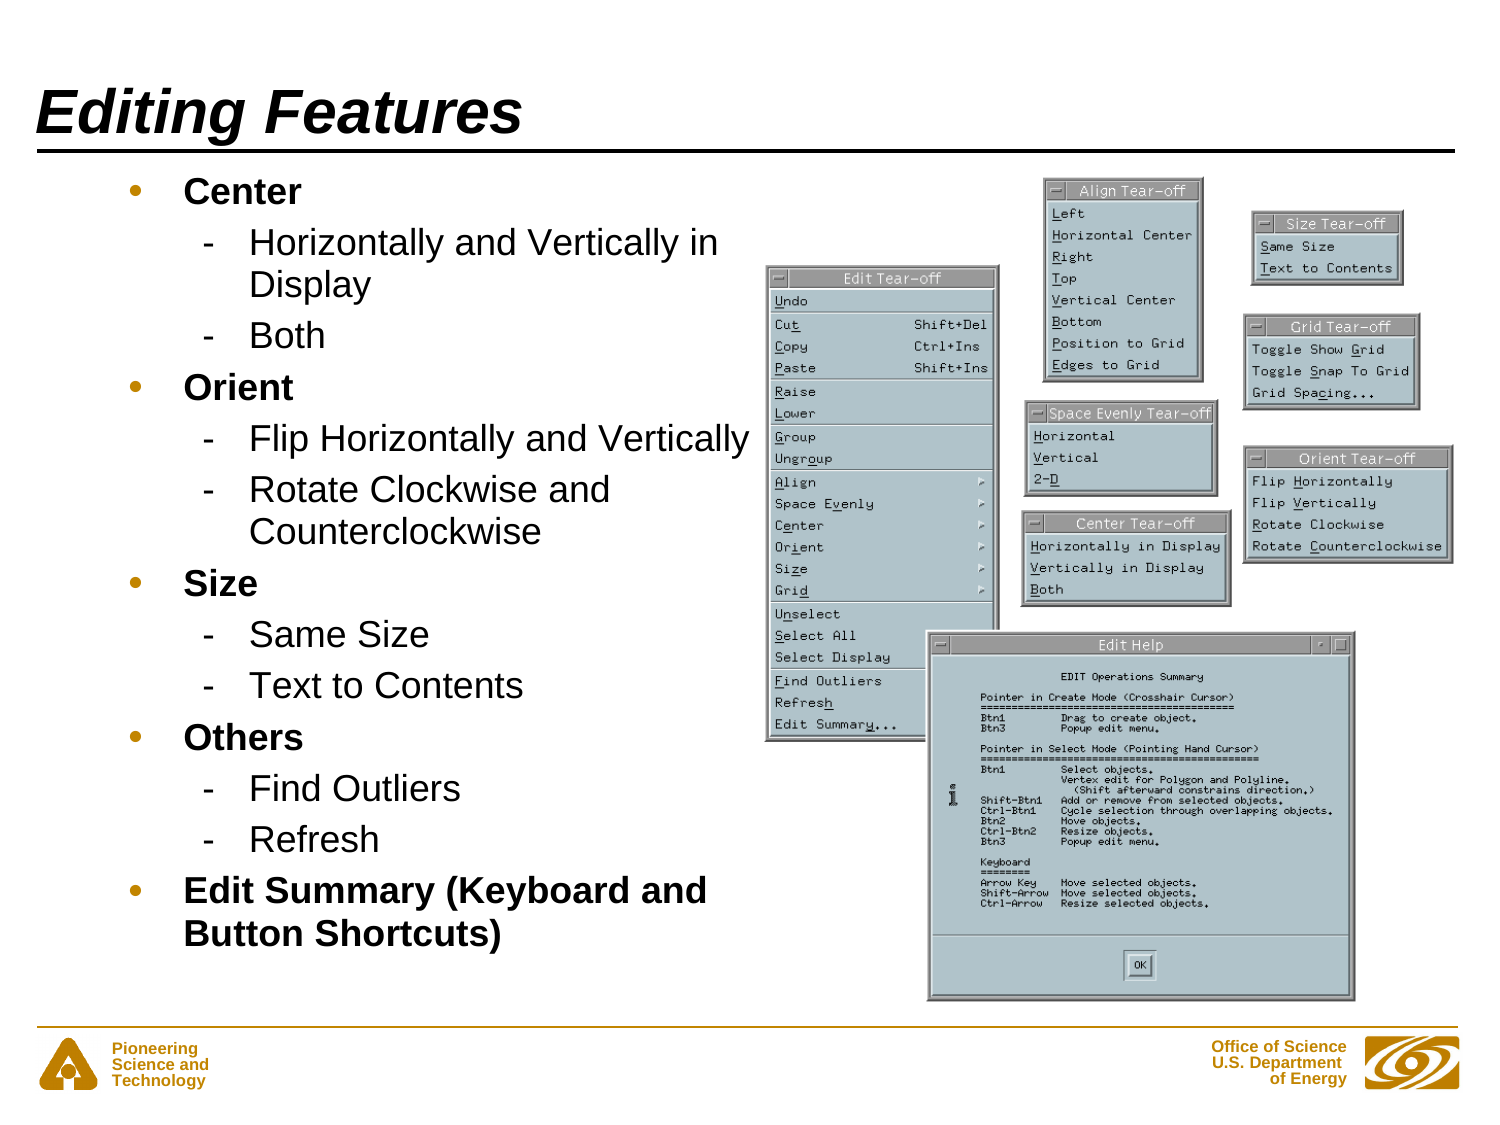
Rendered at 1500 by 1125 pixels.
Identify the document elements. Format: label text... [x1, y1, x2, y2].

title Editing Features [21, 75, 1459, 154]
picture [746, 154, 1470, 1021]
list Center Horizontally and Vertically in Display Both Orient Flip Horizontally and Vertically Rotate Clockwise and Counterclockwise Size Same Size Text to Contents Others Find Outliers Refresh Edit Summary (Keyboard and Button Shortcuts) [112, 162, 772, 1059]
picture [1362, 1032, 1463, 1093]
picture [35, 1034, 101, 1094]
